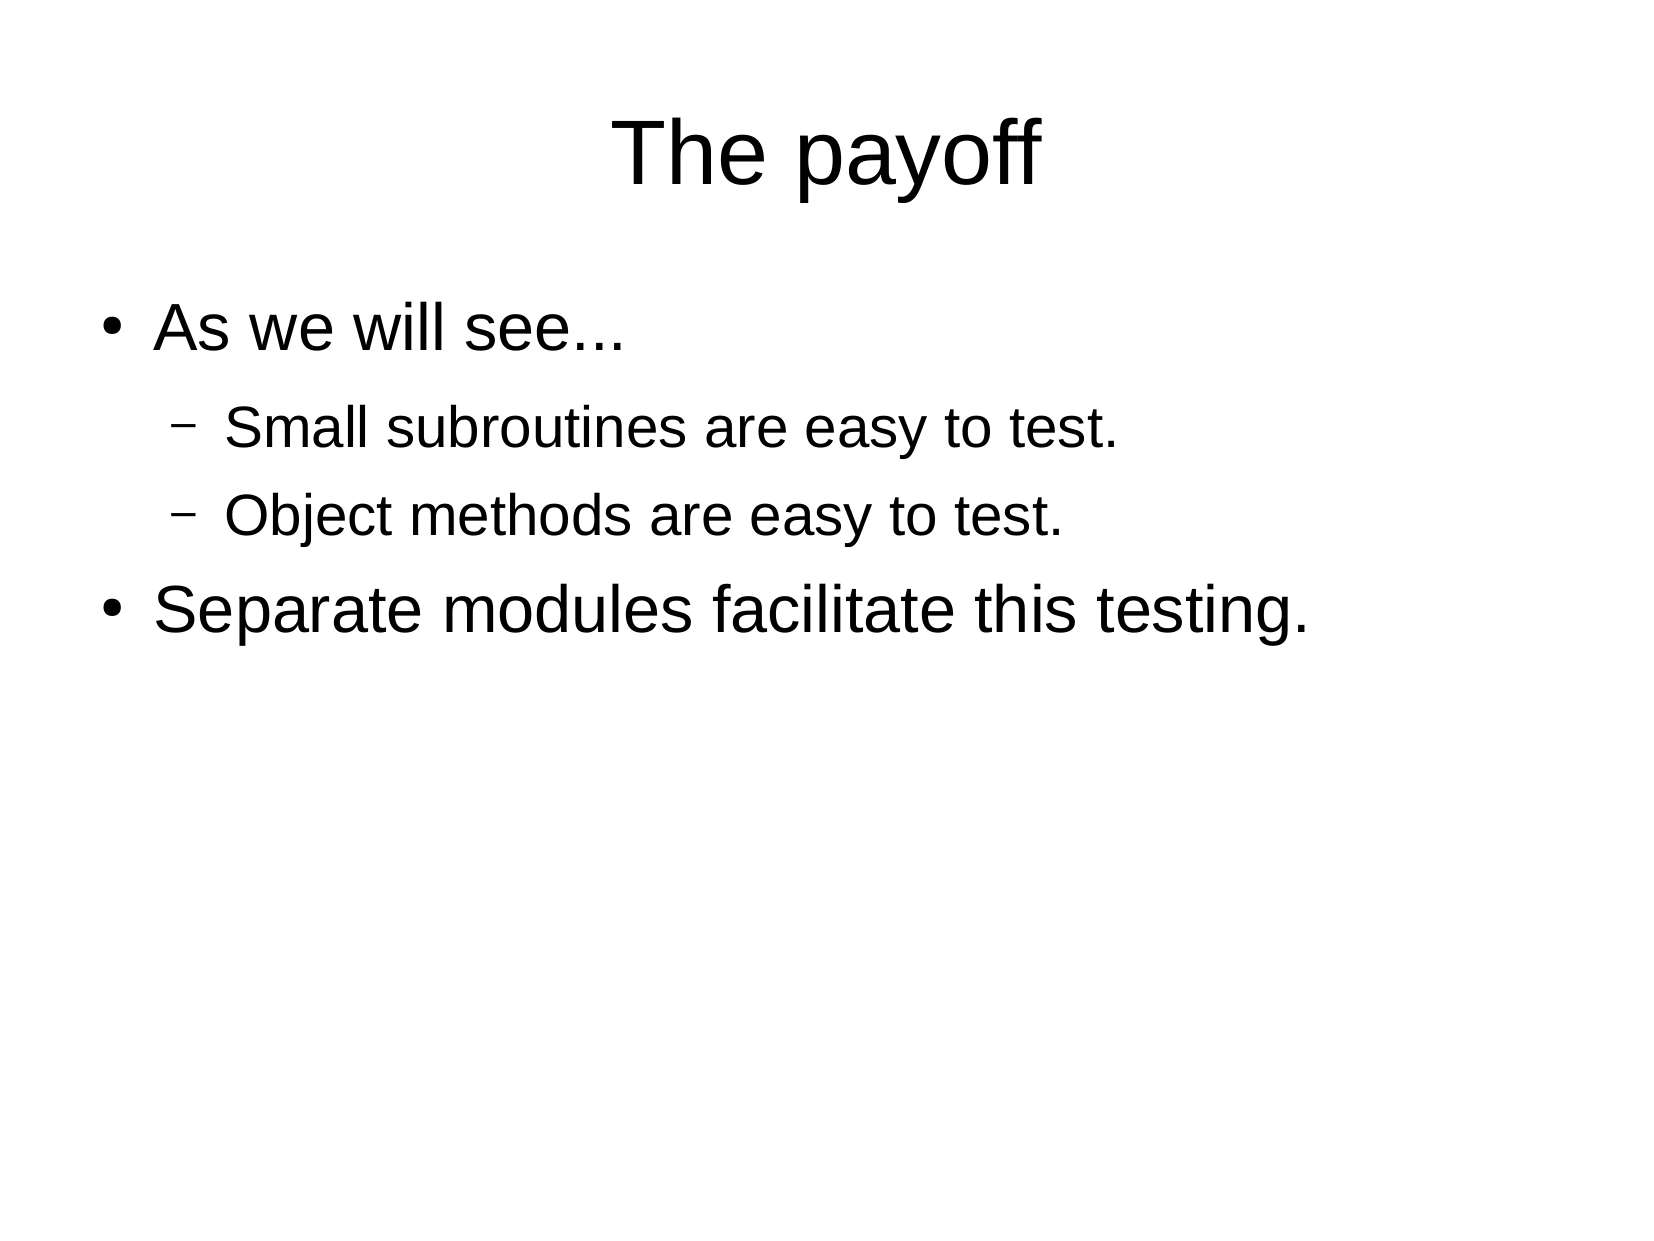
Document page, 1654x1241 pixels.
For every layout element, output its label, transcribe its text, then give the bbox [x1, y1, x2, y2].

title The payoff [82, 49, 1571, 257]
list As we will see... Small subroutines are easy to test. Object methods are easy to test. Separate modules facilitate this testing. [82, 290, 1571, 1010]
